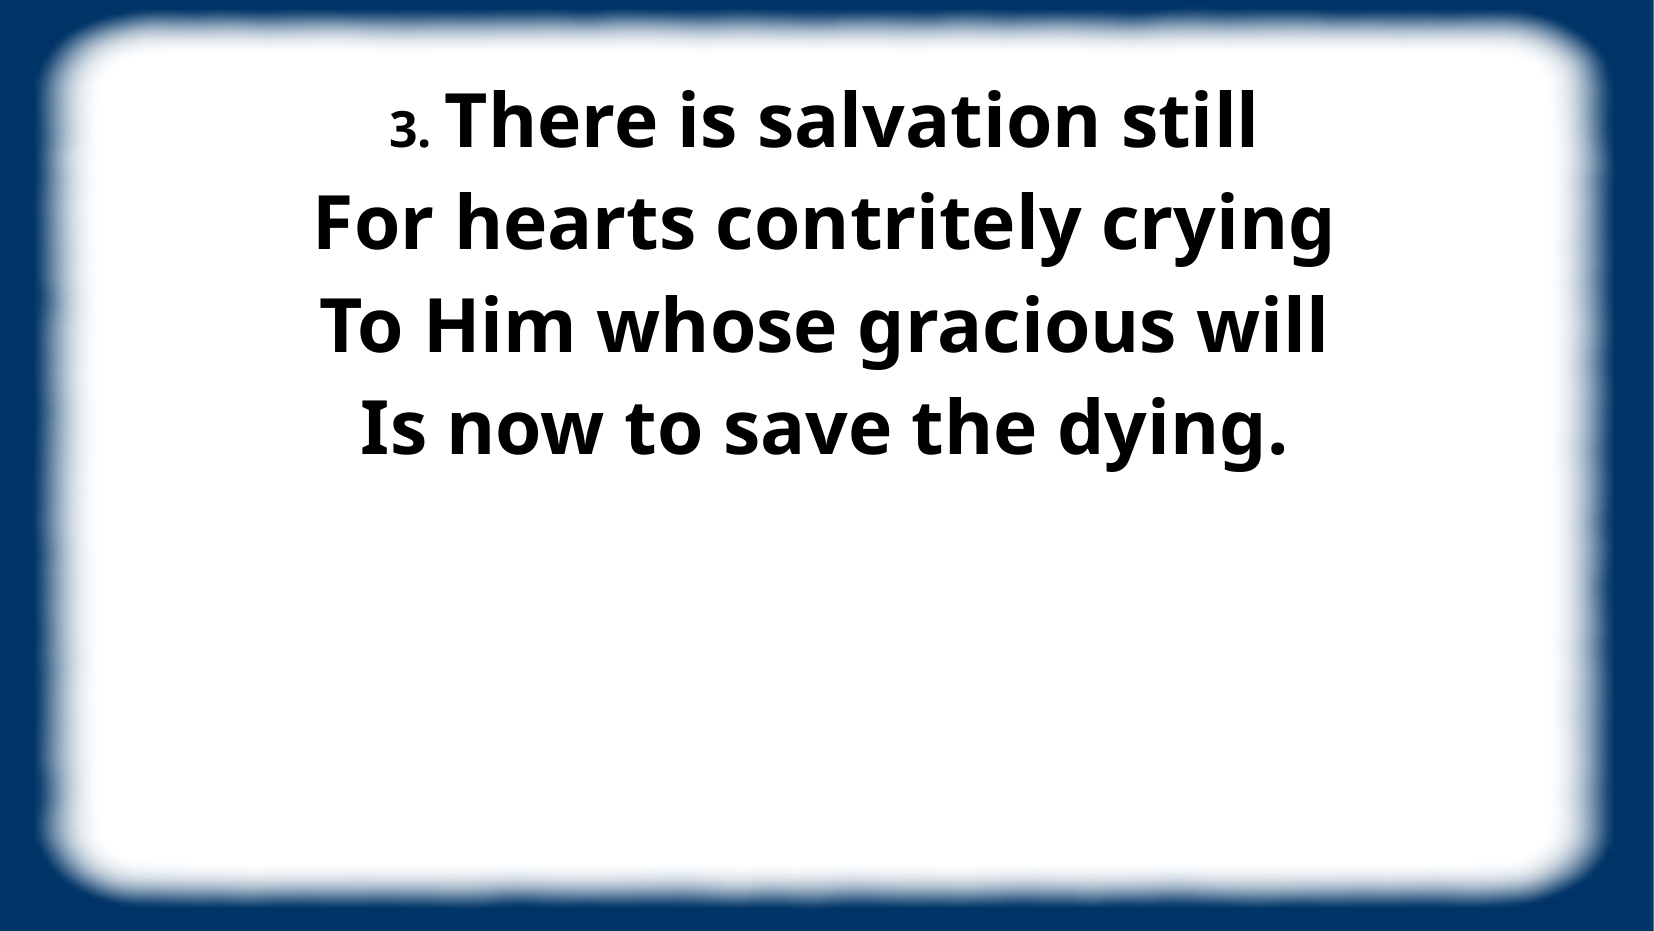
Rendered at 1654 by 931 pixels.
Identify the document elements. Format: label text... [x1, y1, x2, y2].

text_box 3. There is salvation still For hearts contritely crying To Him whose gracious will Is now to save the dying. [105, 60, 1546, 475]
picture [0, 0, 1654, 931]
